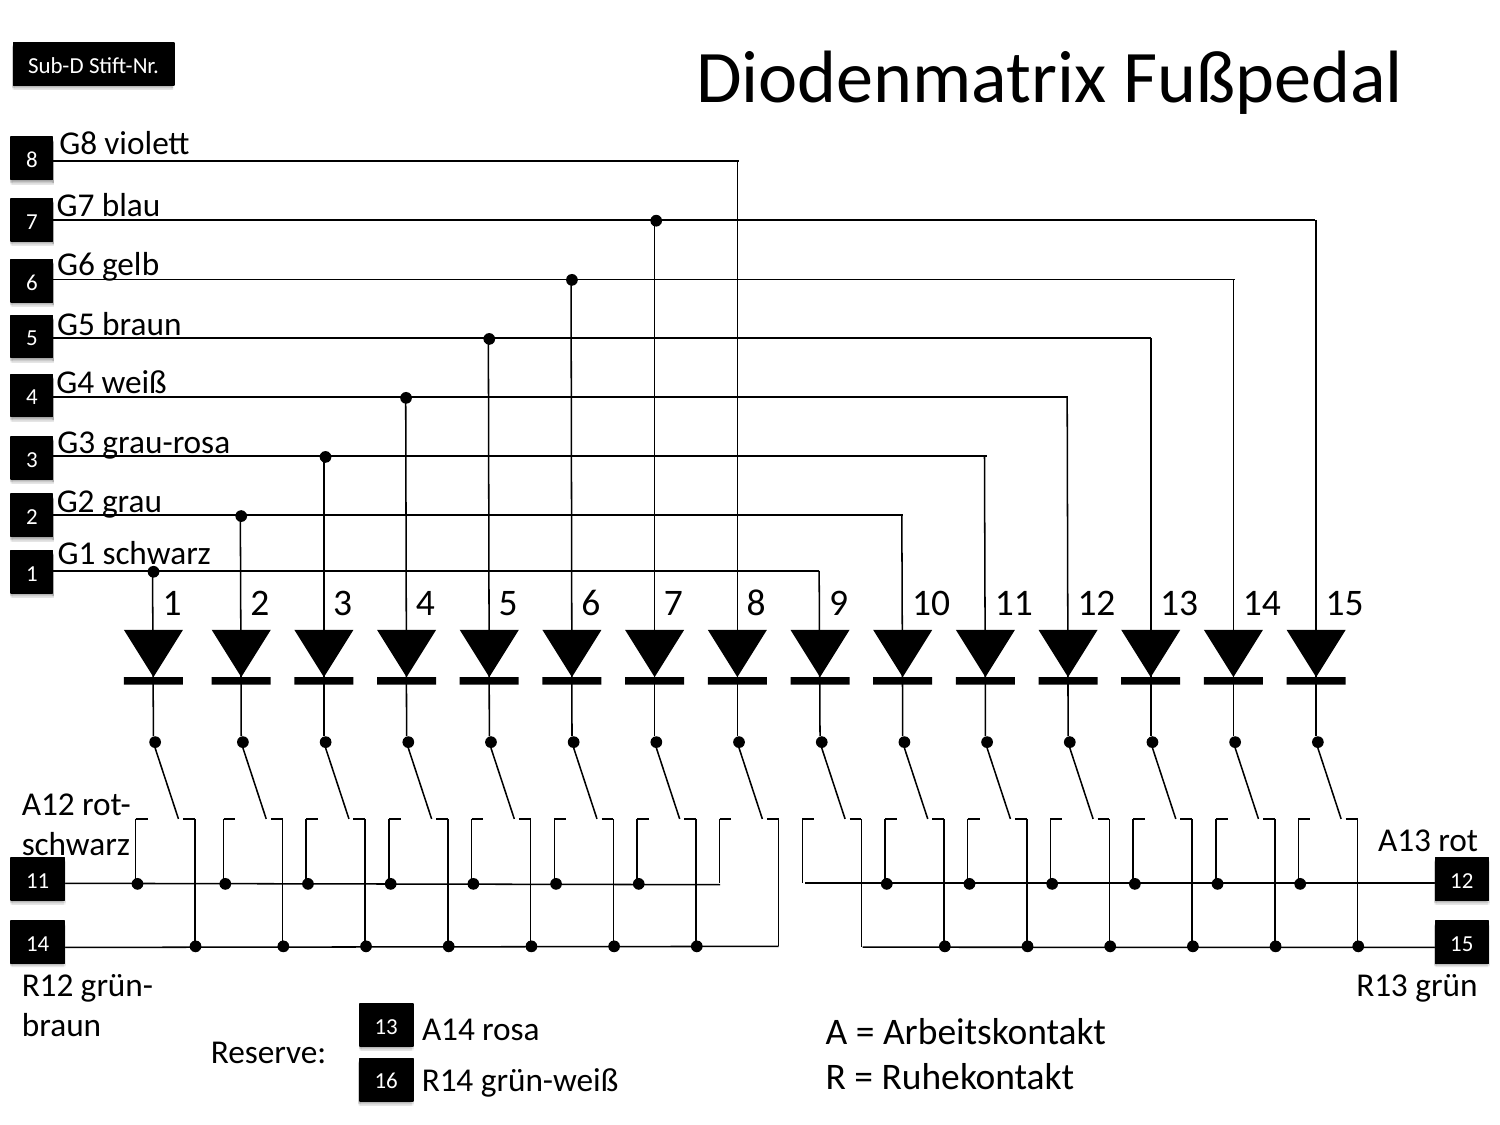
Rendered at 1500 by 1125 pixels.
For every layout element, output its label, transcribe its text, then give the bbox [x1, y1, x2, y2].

text_box [738, 631, 767, 685]
text_box R14 grün-weiß [407, 1050, 634, 1106]
text_box [1311, 736, 1324, 748]
text_box [881, 877, 893, 882]
text_box [1152, 677, 1181, 685]
text_box 11 [980, 570, 1048, 631]
text_box [1187, 949, 1199, 953]
text_box [400, 391, 412, 404]
text_box [1229, 736, 1242, 748]
text_box [904, 631, 932, 676]
text_box [219, 885, 231, 890]
text_box R13 grün [1341, 955, 1493, 1011]
text_box [542, 629, 571, 676]
text_box 16 [359, 1058, 407, 1101]
text_box G4 weiß [41, 353, 182, 409]
text_box 5 [483, 572, 533, 631]
text_box [319, 736, 332, 748]
text_box [1211, 884, 1224, 890]
text_box [1022, 949, 1033, 953]
text_box [655, 221, 663, 227]
text_box G7 blau [41, 176, 176, 231]
text_box Sub-D Stift-Nr. [13, 42, 174, 86]
text_box A = Arbeitskontakt R = Ruhekontakt [810, 999, 1121, 1105]
text_box [459, 677, 488, 685]
text_box G8 violett [44, 113, 205, 169]
text_box 6 [11, 259, 53, 303]
text_box [873, 629, 901, 675]
text_box [360, 948, 372, 953]
text_box [442, 940, 455, 946]
text_box 4 [11, 374, 53, 417]
text_box [650, 736, 663, 748]
text_box [1270, 949, 1281, 953]
text_box [873, 677, 901, 685]
text_box [939, 940, 951, 946]
text_box [1104, 940, 1117, 946]
text_box [790, 629, 818, 674]
text_box [608, 940, 620, 945]
text_box 12 [1062, 570, 1131, 631]
text_box A14 rosa [407, 999, 555, 1050]
text_box [1063, 736, 1076, 748]
text_box [904, 677, 933, 685]
text_box 15 [1435, 921, 1489, 964]
text_box 10 [897, 570, 966, 631]
text_box A12 rot- schwarz [7, 775, 146, 870]
text_box [566, 273, 578, 286]
text_box [189, 940, 202, 946]
text_box [402, 736, 415, 748]
title Diodenmatrix Fußpedal [605, 19, 1495, 126]
text_box [733, 736, 745, 748]
text_box G6 gelb [42, 235, 175, 290]
text_box [815, 736, 828, 748]
text_box [131, 885, 144, 890]
text_box 8 [731, 572, 781, 631]
text_box [955, 629, 984, 675]
text_box [377, 629, 405, 675]
text_box [1212, 877, 1223, 882]
text_box [691, 948, 703, 953]
text_box [821, 677, 850, 685]
text_box [1286, 677, 1315, 685]
text_box [550, 877, 562, 883]
text_box 11 [11, 857, 65, 901]
text_box [1121, 629, 1150, 676]
text_box [149, 736, 162, 748]
text_box 5 [11, 315, 53, 358]
text_box [1046, 884, 1059, 890]
text_box [1069, 677, 1098, 685]
text_box [377, 677, 405, 685]
text_box [1234, 631, 1263, 685]
text_box [1069, 631, 1097, 676]
text_box [277, 940, 290, 946]
text_box [633, 877, 645, 883]
text_box [955, 677, 984, 685]
text_box [302, 885, 314, 890]
text_box [219, 877, 231, 882]
text_box [325, 677, 354, 685]
text_box 2 [11, 494, 53, 537]
text_box G1 schwarz [42, 523, 226, 579]
text_box [467, 885, 479, 890]
text_box [490, 677, 519, 685]
text_box [898, 736, 911, 748]
text_box [319, 451, 332, 463]
text_box [235, 510, 248, 522]
text_box R12 grün- braun [7, 955, 169, 1051]
text_box [1121, 677, 1150, 685]
text_box [1352, 940, 1365, 946]
text_box [443, 948, 455, 953]
text_box [1187, 940, 1199, 946]
text_box 7 [649, 572, 698, 631]
text_box 13 [1145, 570, 1214, 631]
text_box [1038, 629, 1067, 676]
text_box [132, 877, 143, 882]
text_box 3 [318, 572, 368, 631]
text_box [277, 948, 289, 953]
text_box [1129, 877, 1141, 882]
text_box G3 grau-rosa [42, 412, 246, 468]
text_box 13 [359, 1003, 407, 1047]
text_box 3 [11, 436, 53, 480]
text_box 2 [235, 572, 285, 631]
text_box [655, 631, 685, 685]
text_box 14 [11, 921, 65, 964]
text_box [1353, 949, 1364, 953]
text_box [483, 333, 496, 345]
text_box [986, 631, 1015, 675]
text_box [1203, 629, 1233, 685]
text_box [154, 631, 183, 685]
text_box [573, 631, 601, 676]
text_box [1038, 677, 1067, 685]
text_box [1021, 940, 1034, 946]
text_box 15 [1310, 570, 1379, 631]
text_box [490, 631, 519, 676]
text_box [525, 948, 537, 953]
text_box [608, 948, 620, 953]
text_box [1269, 940, 1282, 946]
text_box [650, 214, 662, 219]
text_box [821, 631, 849, 676]
text_box [981, 736, 994, 748]
text_box [325, 631, 353, 676]
text_box G5 braun [42, 294, 197, 350]
text_box [880, 884, 893, 890]
text_box [567, 736, 580, 748]
text_box Reserve: [196, 1023, 342, 1078]
text_box [1128, 884, 1141, 890]
text_box [190, 948, 202, 953]
text_box [360, 940, 372, 946]
text_box [211, 677, 240, 685]
text_box [385, 885, 397, 890]
text_box [550, 886, 562, 890]
text_box [408, 631, 436, 675]
text_box [123, 629, 152, 675]
text_box [1317, 677, 1346, 685]
text_box [459, 629, 488, 676]
text_box 8 [11, 137, 53, 180]
text_box 6 [566, 572, 616, 631]
text_box [1146, 736, 1159, 748]
text_box [1294, 877, 1306, 882]
text_box 12 [1435, 857, 1489, 901]
text_box [1317, 631, 1345, 676]
text_box [211, 629, 240, 676]
text_box [294, 677, 323, 685]
text_box [963, 884, 976, 890]
text_box [408, 677, 437, 685]
text_box A13 rot [1363, 810, 1493, 866]
text_box [707, 629, 737, 685]
text_box G2 grau [42, 471, 178, 523]
text_box [1046, 877, 1058, 882]
text_box [633, 886, 645, 890]
text_box [1105, 949, 1116, 953]
text_box [939, 948, 951, 953]
text_box [242, 631, 271, 676]
text_box [485, 736, 497, 748]
text_box [964, 877, 975, 882]
text_box 1 [147, 579, 197, 631]
text_box 4 [401, 572, 450, 631]
text_box 7 [11, 198, 53, 242]
text_box [790, 677, 818, 685]
text_box [625, 629, 654, 685]
text_box [385, 877, 397, 883]
text_box [987, 677, 1015, 685]
text_box 1 [11, 550, 53, 593]
text_box [573, 677, 602, 685]
text_box 9 [814, 570, 864, 631]
text_box [123, 677, 152, 685]
text_box [294, 629, 323, 676]
text_box [236, 736, 249, 748]
text_box [302, 877, 314, 883]
text_box [691, 940, 703, 945]
text_box [1152, 631, 1180, 676]
text_box 14 [1228, 570, 1296, 631]
text_box [467, 877, 480, 883]
text_box [242, 677, 271, 685]
text_box [1286, 629, 1315, 676]
text_box [525, 940, 537, 945]
text_box [1294, 884, 1307, 890]
text_box [542, 677, 571, 685]
